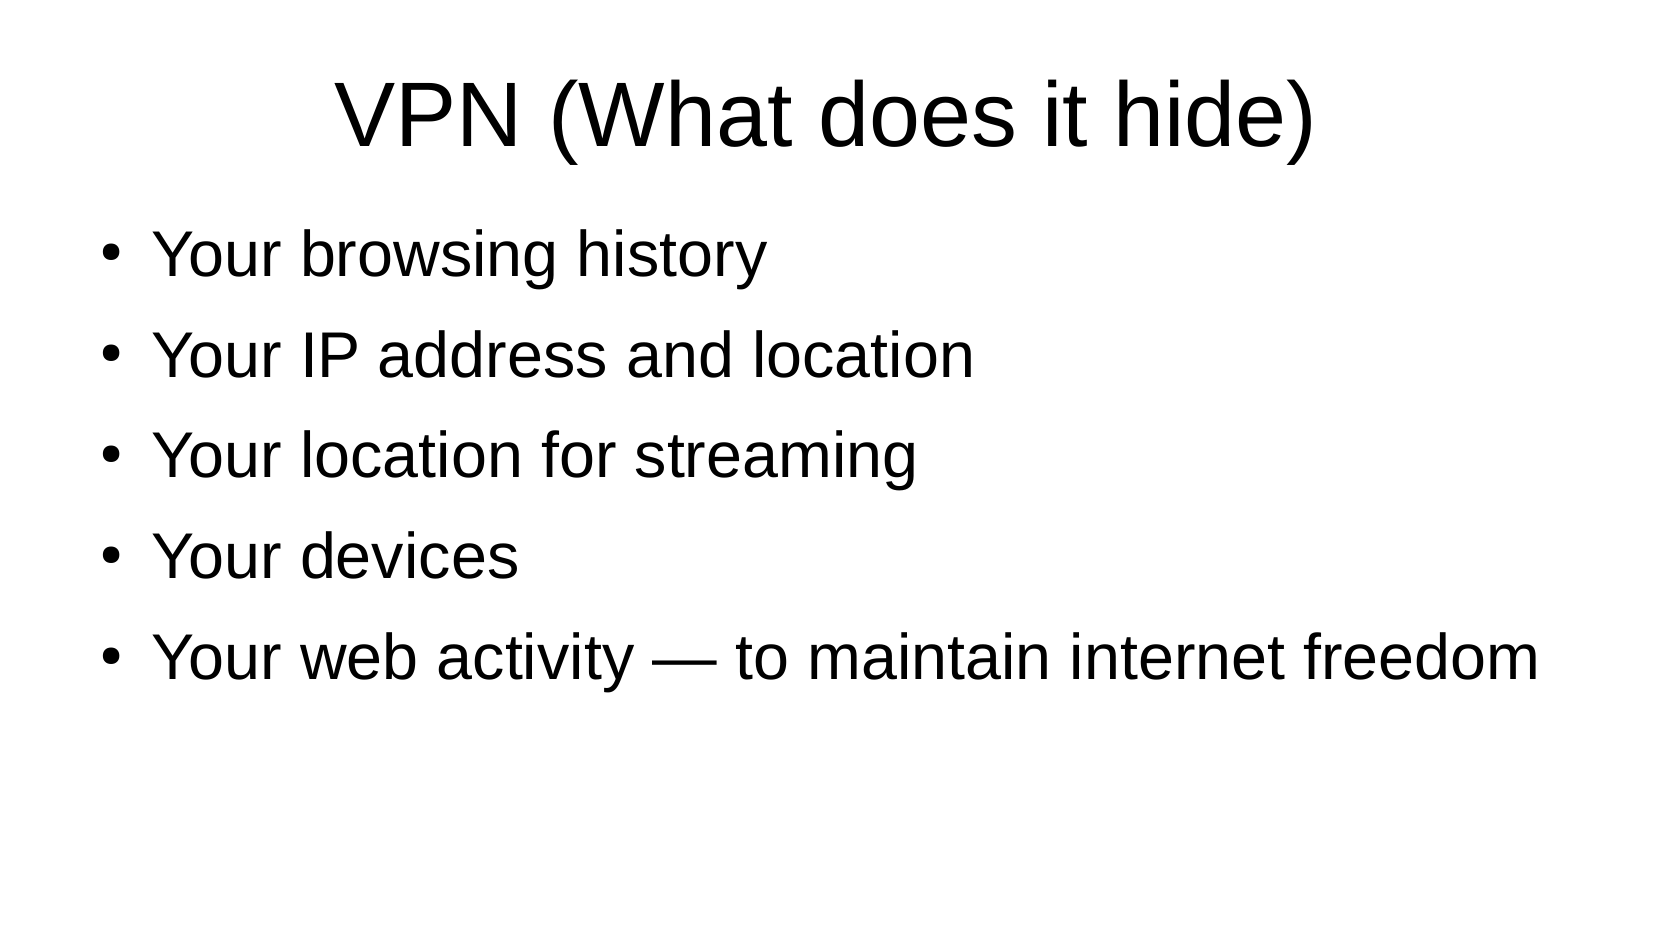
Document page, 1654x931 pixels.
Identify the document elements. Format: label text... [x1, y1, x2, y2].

title VPN (What does it hide) [82, 37, 1571, 193]
list Your browsing history Your IP address and location Your location for streaming Your devices Your web activity — to maintain internet freedom [82, 217, 1571, 758]
